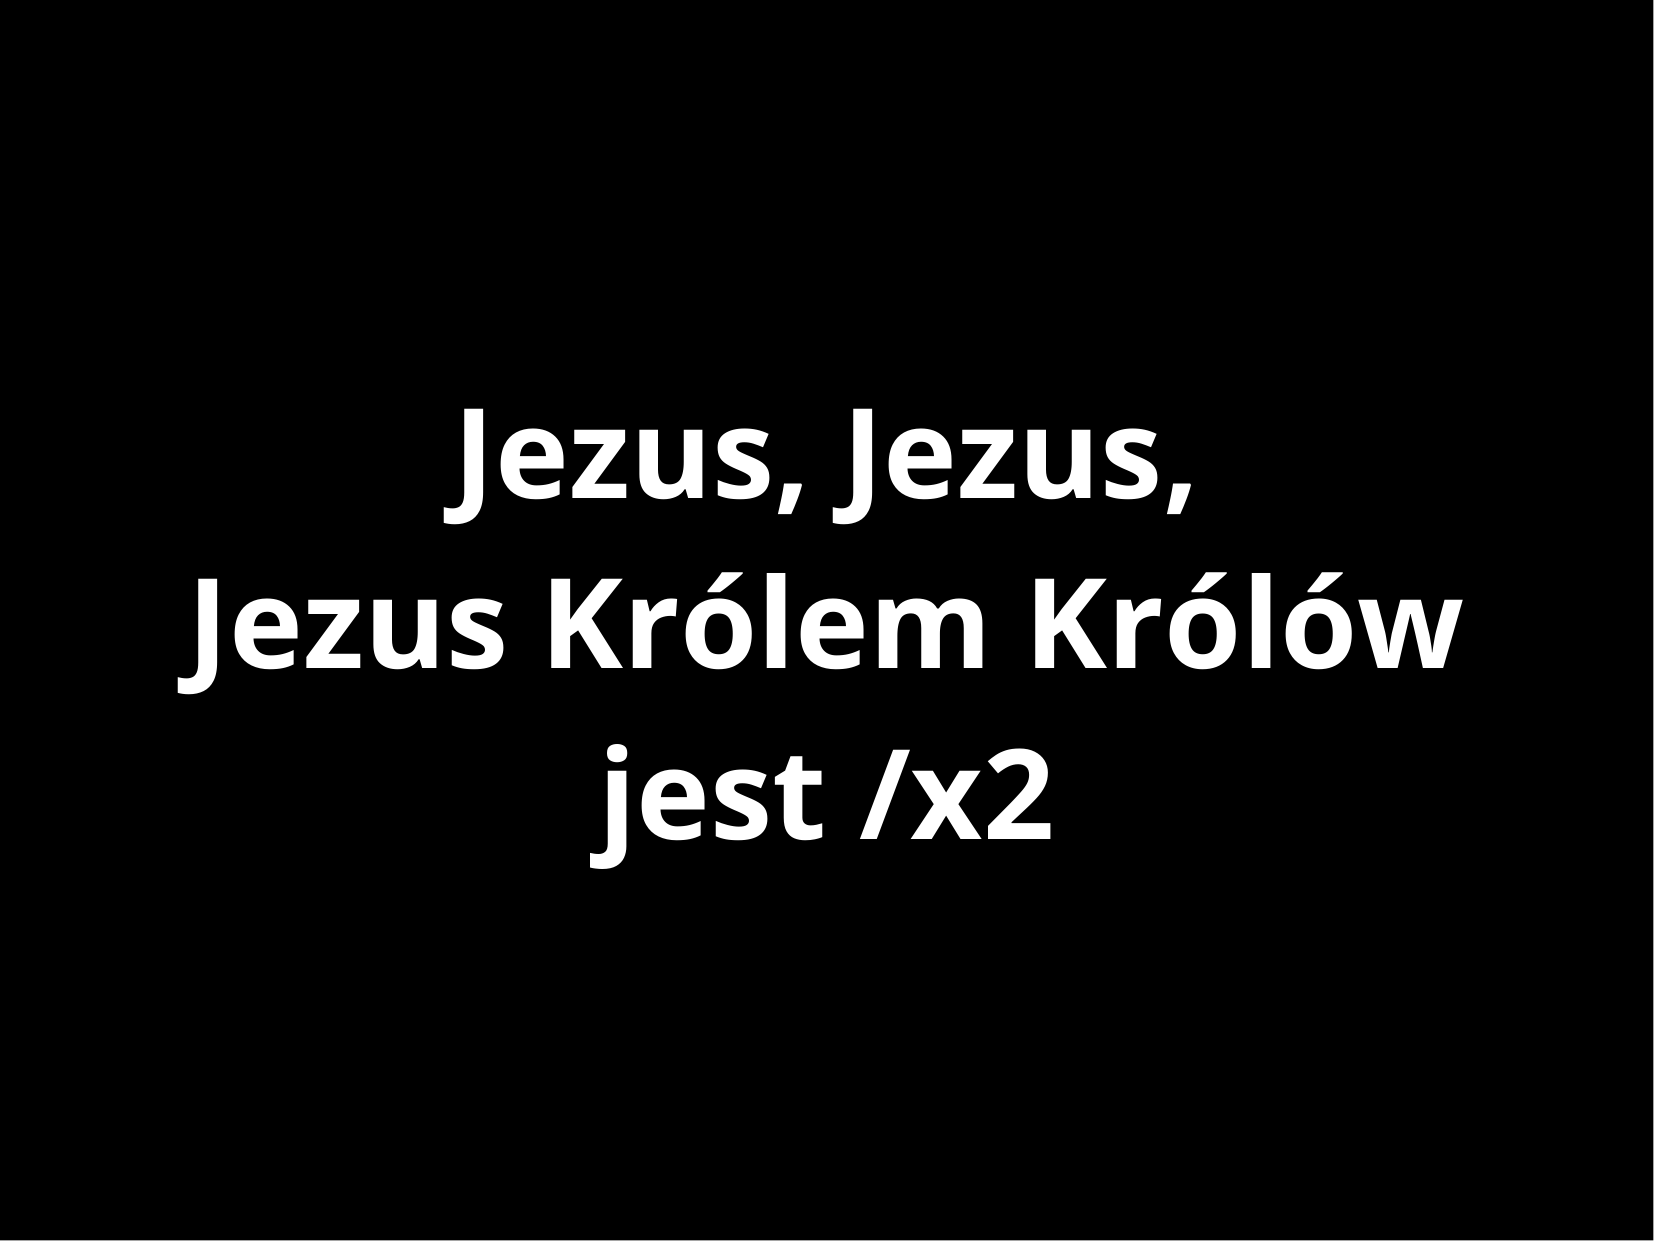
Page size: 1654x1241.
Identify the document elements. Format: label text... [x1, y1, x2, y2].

title Jezus, Jezus, Jezus Królem Królów jest /x2 [0, 0, 1654, 1241]
